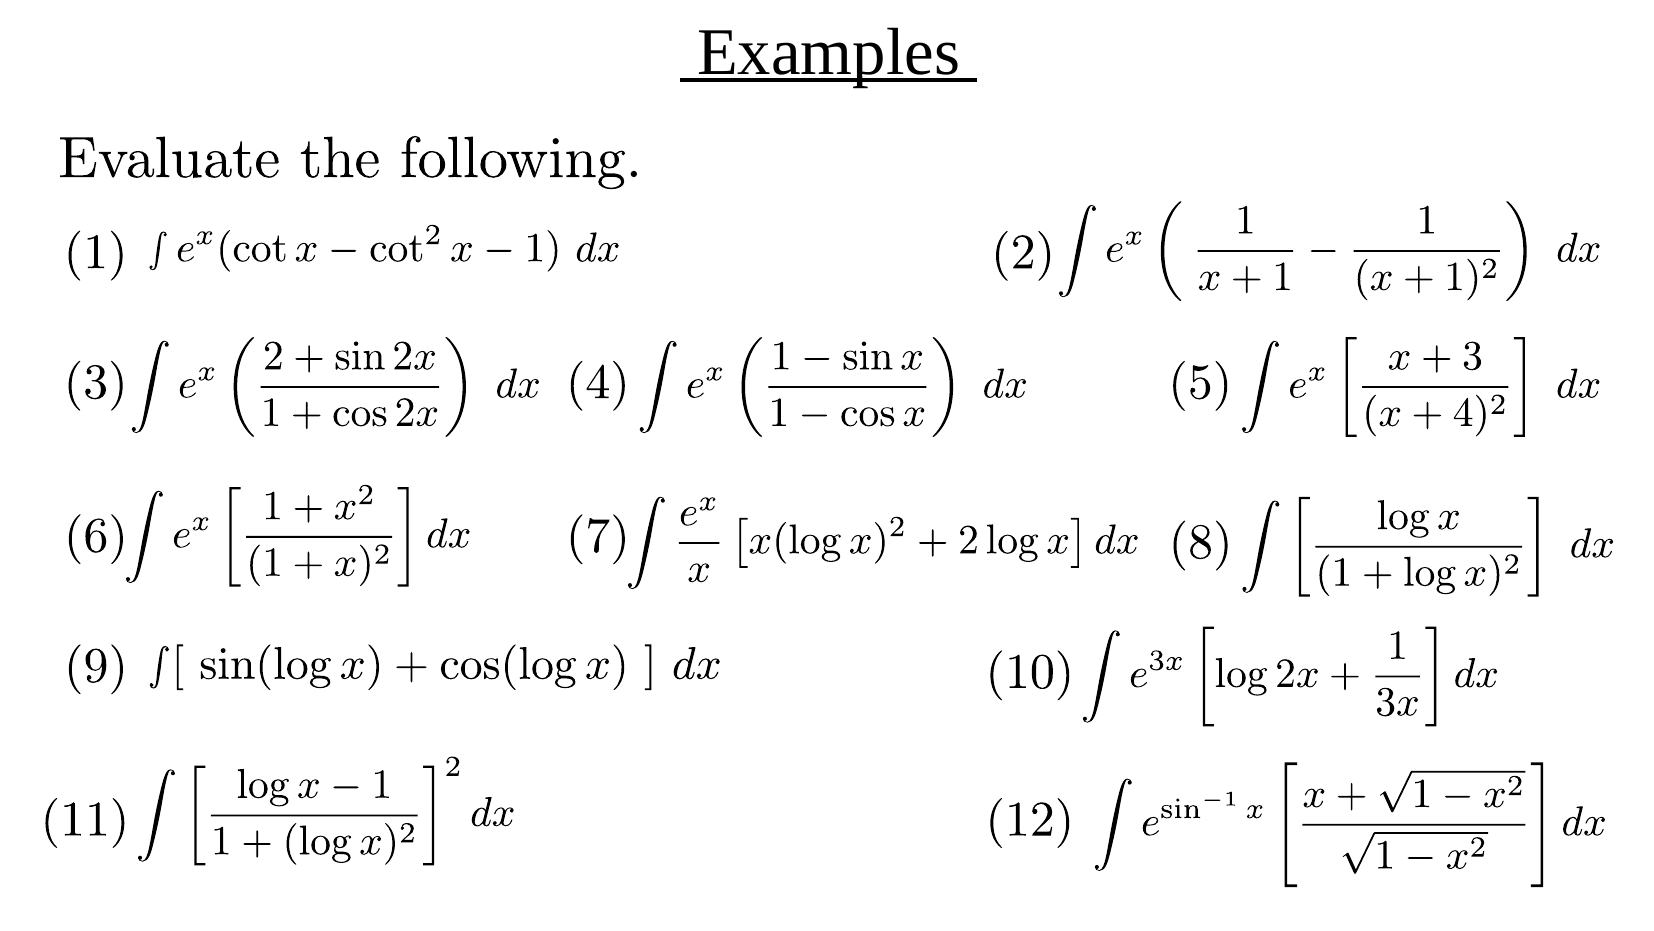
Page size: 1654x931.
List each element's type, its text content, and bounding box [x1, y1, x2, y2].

text_box [568, 514, 625, 565]
text_box [66, 514, 123, 565]
text_box [1242, 496, 1614, 597]
text_box [125, 484, 470, 587]
text_box [149, 644, 720, 691]
text_box [137, 756, 514, 866]
text_box [1241, 337, 1600, 437]
text_box [66, 360, 123, 411]
text_box [149, 224, 619, 272]
text_box [66, 230, 123, 281]
text_box [66, 644, 123, 695]
text_box [627, 496, 1138, 590]
text_box [1170, 360, 1228, 411]
subtitle [59, 117, 1607, 910]
text_box [131, 337, 539, 437]
text_box [639, 337, 1027, 437]
text_box [1171, 520, 1228, 571]
text_box [987, 798, 1070, 848]
text_box [993, 230, 1051, 281]
text_box [1058, 201, 1600, 301]
text_box [988, 650, 1070, 701]
text_box [568, 360, 625, 411]
text_box [1082, 626, 1498, 727]
title Examples [84, 10, 1574, 94]
text_box [1094, 762, 1606, 888]
text_box [60, 135, 638, 190]
text_box [43, 798, 125, 848]
